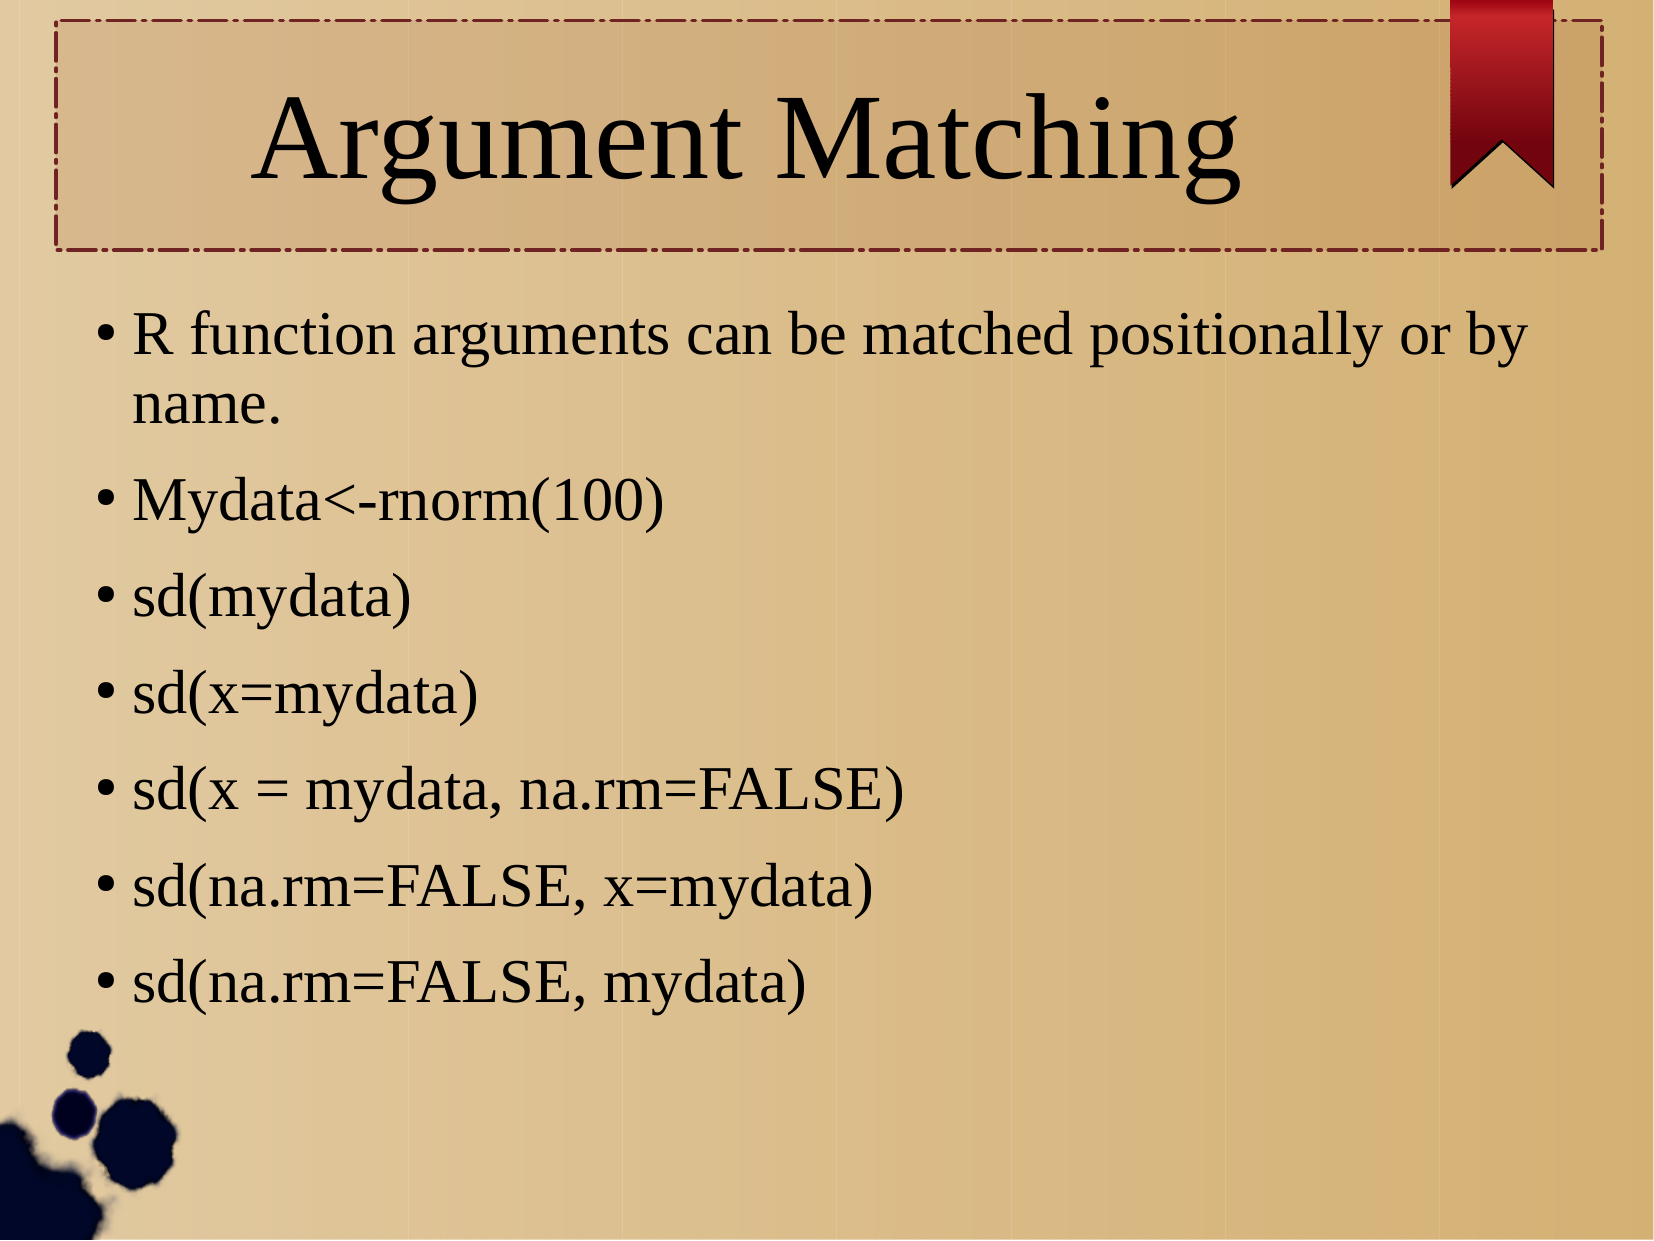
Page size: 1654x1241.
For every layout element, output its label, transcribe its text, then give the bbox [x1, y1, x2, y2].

title Argument Matching [82, 47, 1412, 229]
list R function arguments can be matched positionally or by name. Mydata<-rnorm(100) sd(mydata) sd(x=mydata) sd(x = mydata, na.rm=FALSE) sd(na.rm=FALSE, x=mydata) sd(na.rm=FALSE, mydata) [82, 299, 1571, 1019]
